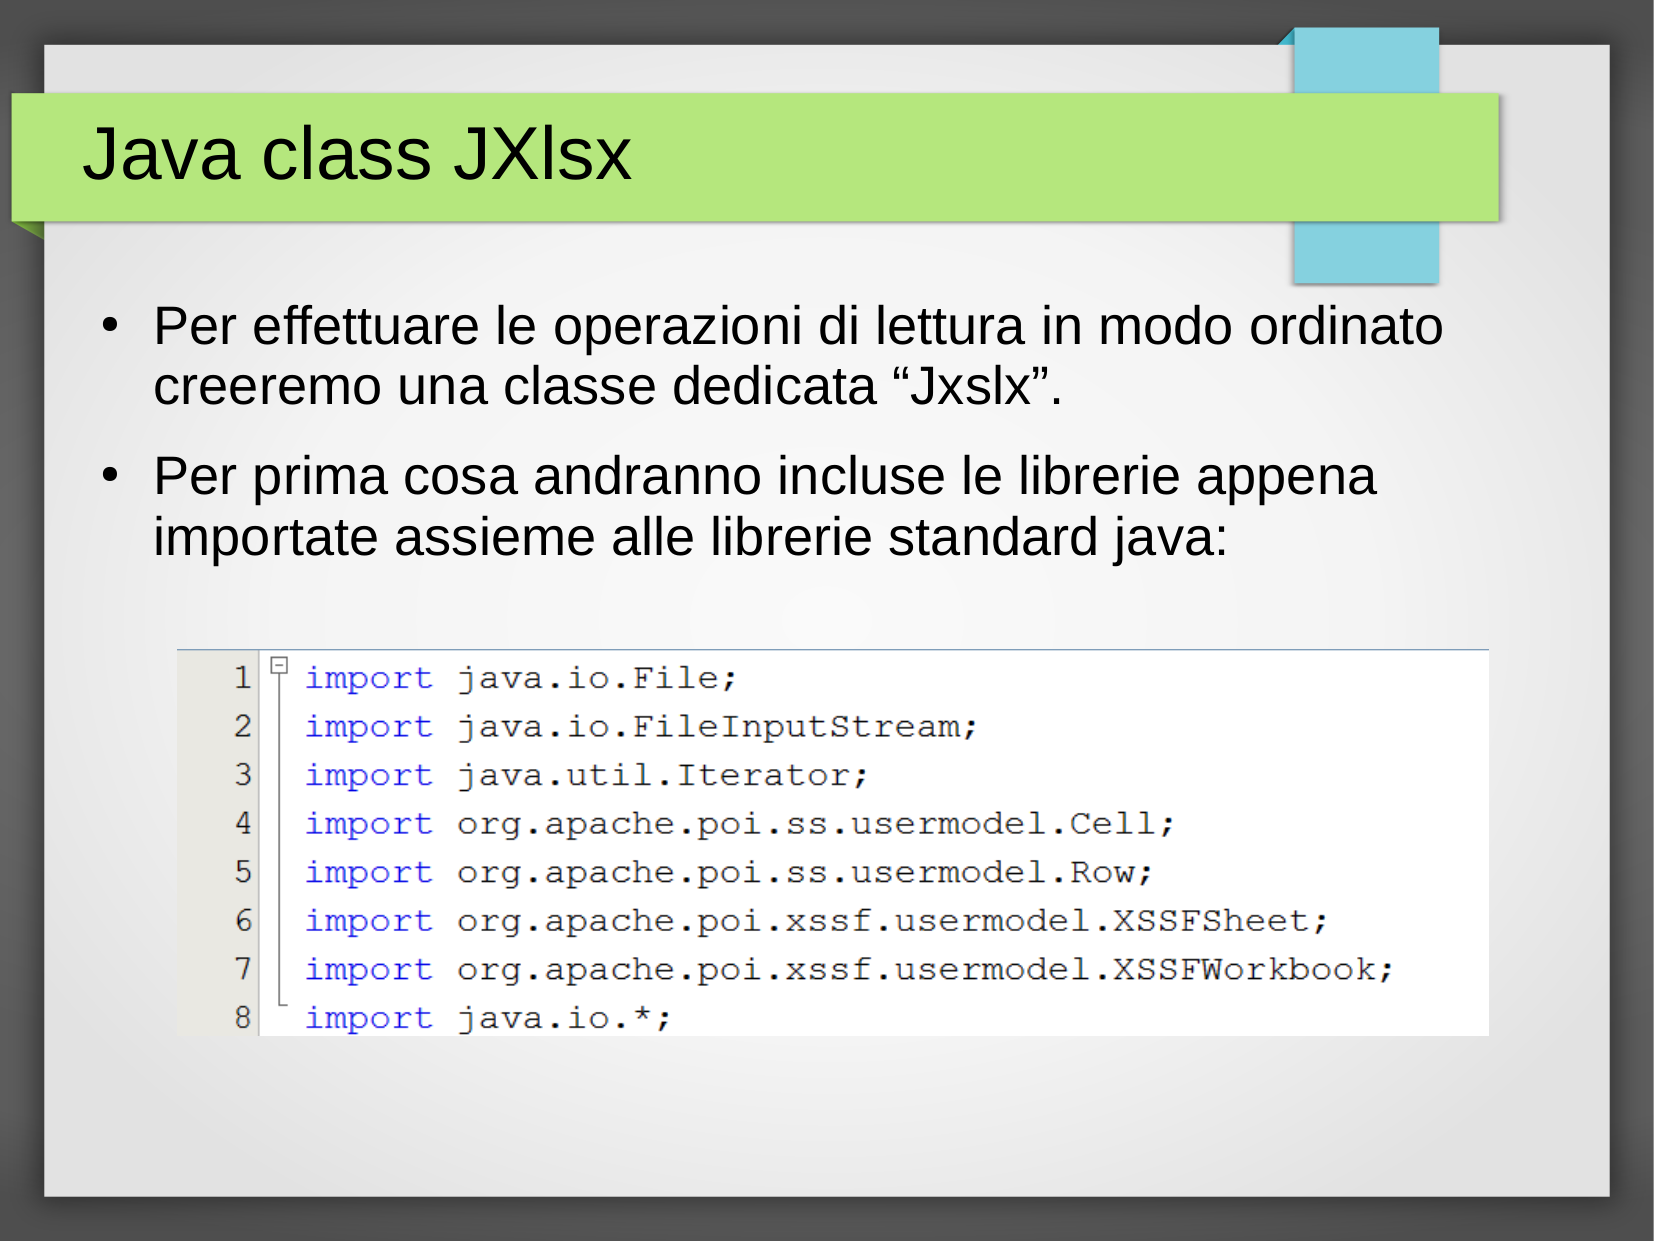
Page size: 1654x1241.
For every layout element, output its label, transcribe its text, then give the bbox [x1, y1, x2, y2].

picture [0, 0, 1654, 1241]
list Per effettuare le operazioni di lettura in modo ordinato creeremo una classe dedicata “Jxslx”. Per prima cosa andranno incluse le librerie appena importate assieme alle librerie standard java: [82, 295, 1571, 1015]
title Java class JXlsx [82, 94, 1264, 213]
